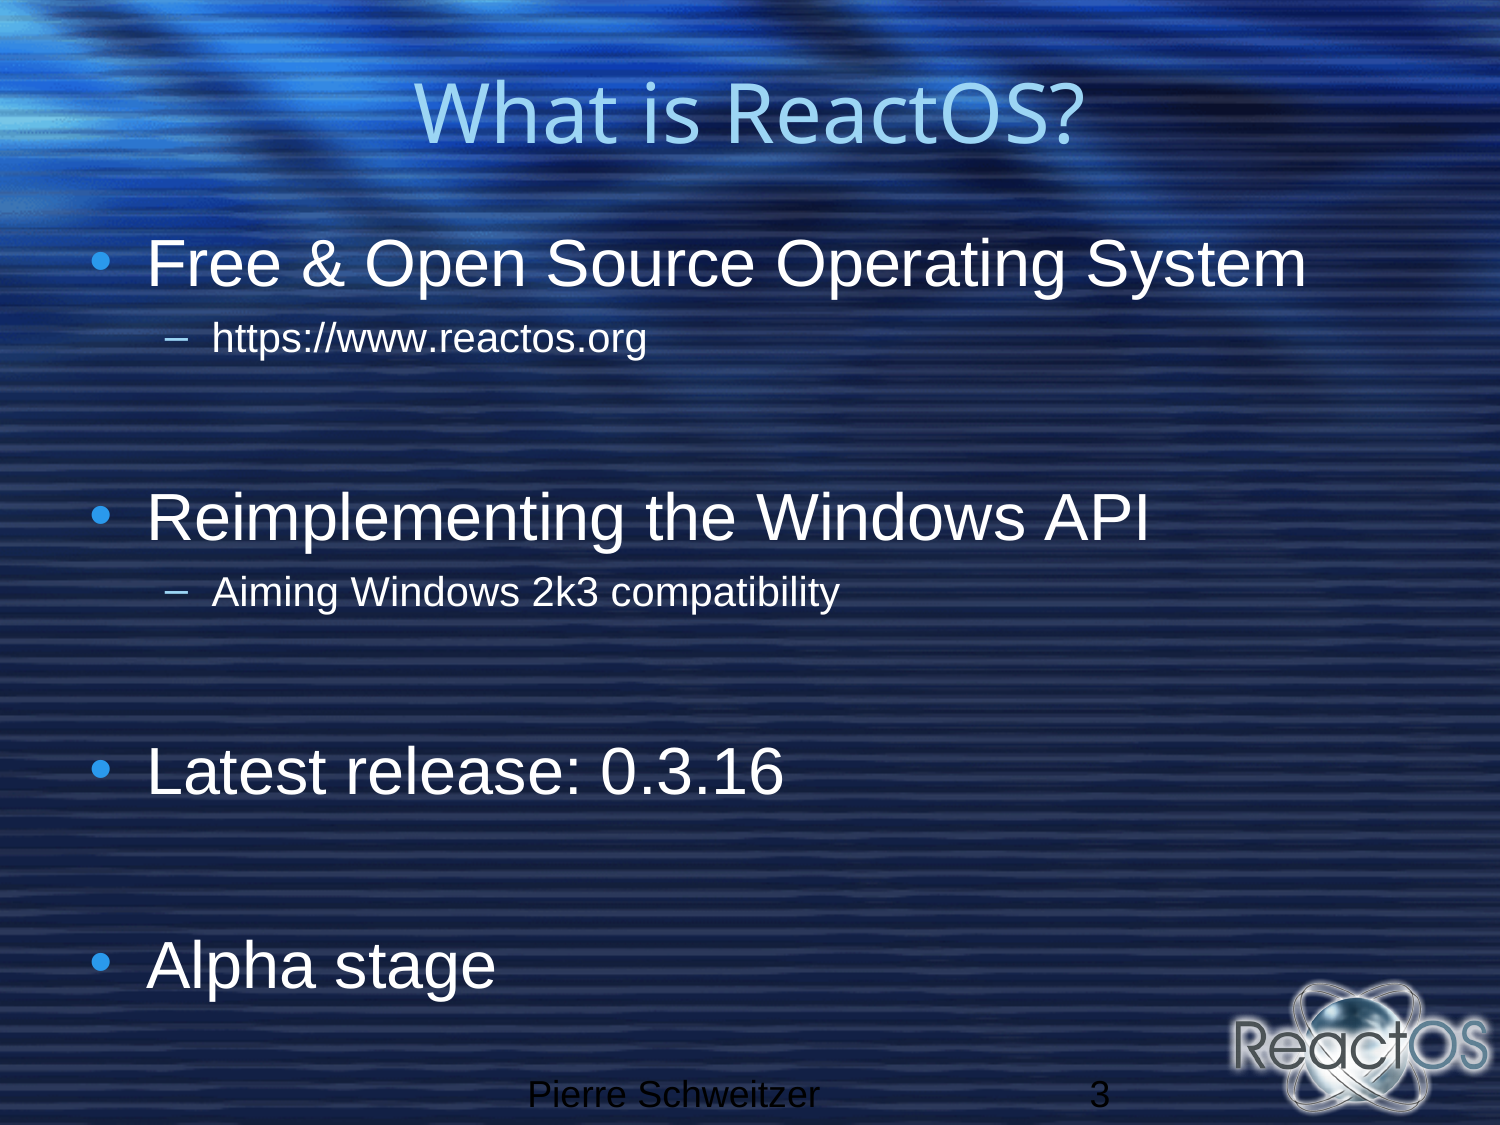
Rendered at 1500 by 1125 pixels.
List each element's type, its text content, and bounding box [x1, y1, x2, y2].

list Free & Open Source Operating System https://www.reactos.org Reimplementing the Windows API Aiming Windows 2k3 compatibility Latest release: 0.3.16 Alpha stage [75, 212, 1426, 1125]
title What is ReactOS? [75, 45, 1426, 176]
picture [0, 0, 1500, 1125]
